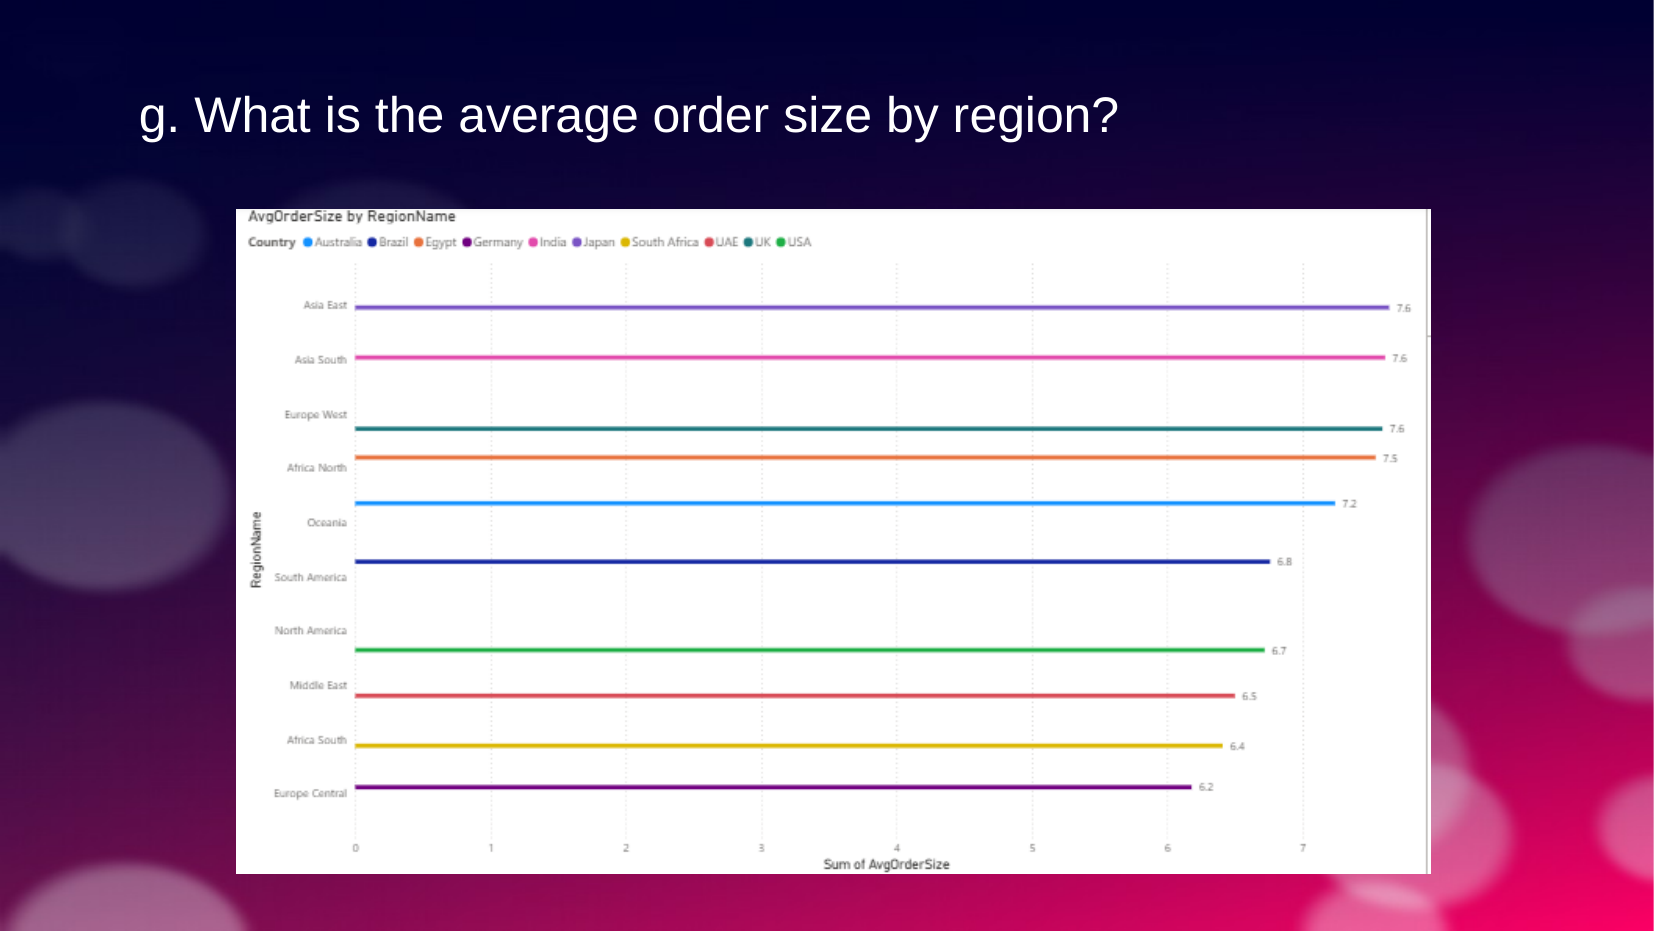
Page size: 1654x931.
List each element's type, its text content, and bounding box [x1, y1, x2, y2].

picture [236, 209, 1431, 875]
list g. What is the average order size by region? [82, 82, 1571, 863]
